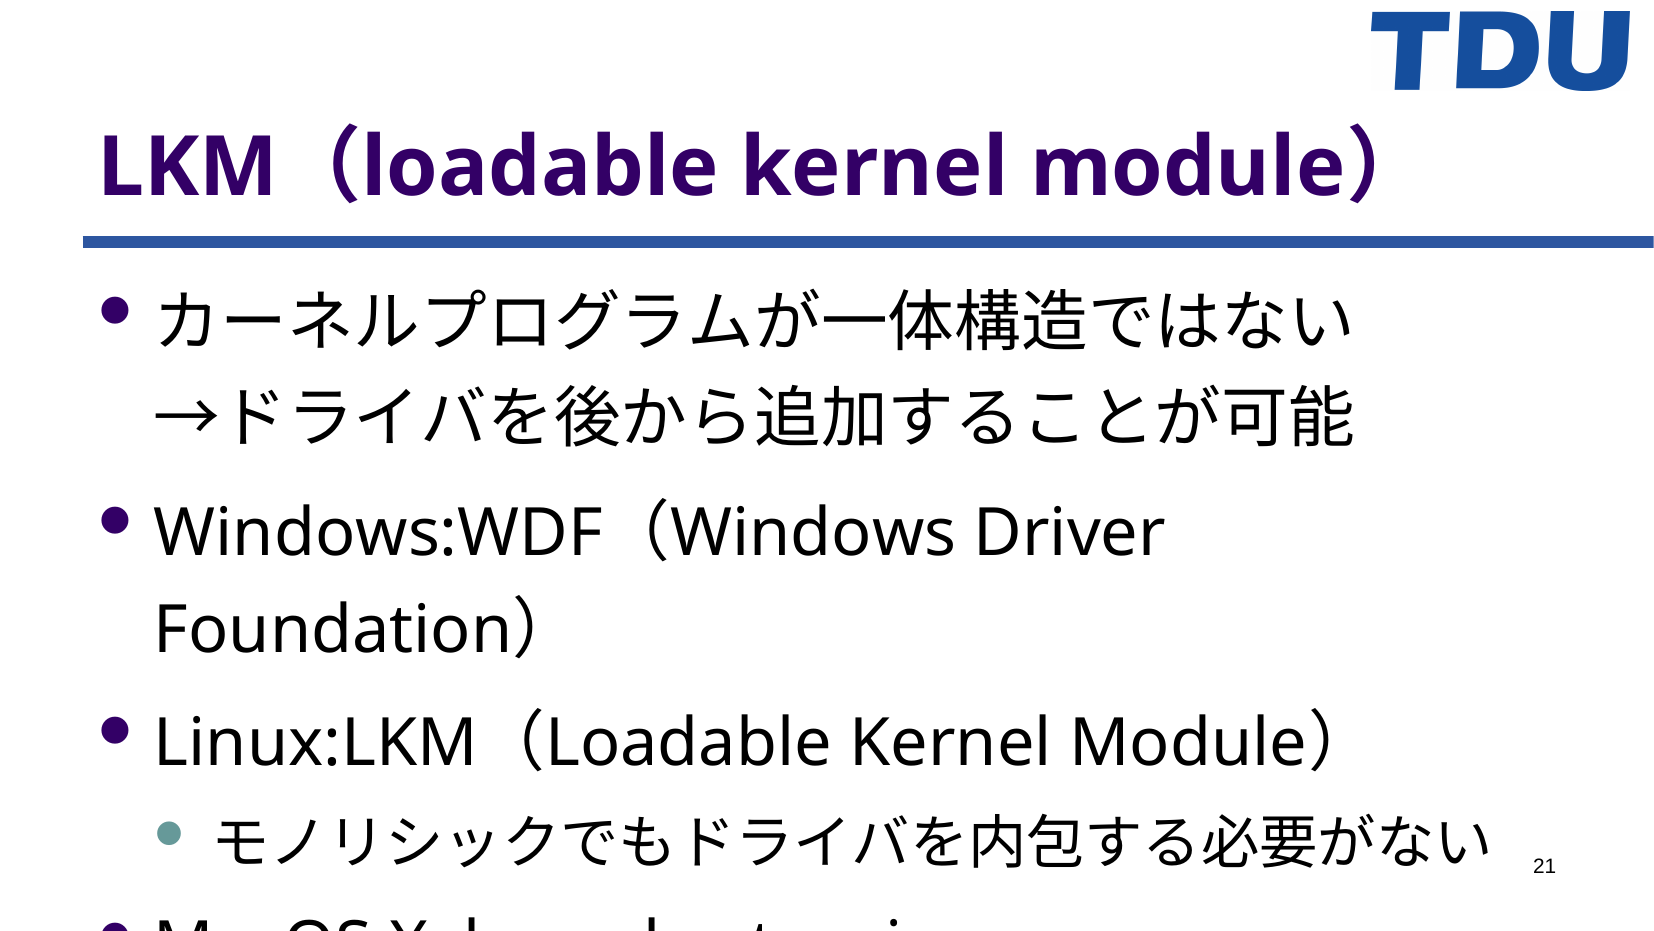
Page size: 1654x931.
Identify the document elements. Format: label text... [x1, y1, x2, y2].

picture [1371, 11, 1630, 91]
title LKM（loadable kernel module） [82, 51, 1571, 228]
list カーネルプログラムが一体構造ではない →ドライバを後から追加することが可能 Windows:WDF（Windows Driver Foundation） Linux:LKM（Loadable Kernel Module） モノリシックでもドライバを内包する必要がない MacOS X: kernel extension [82, 259, 1571, 906]
